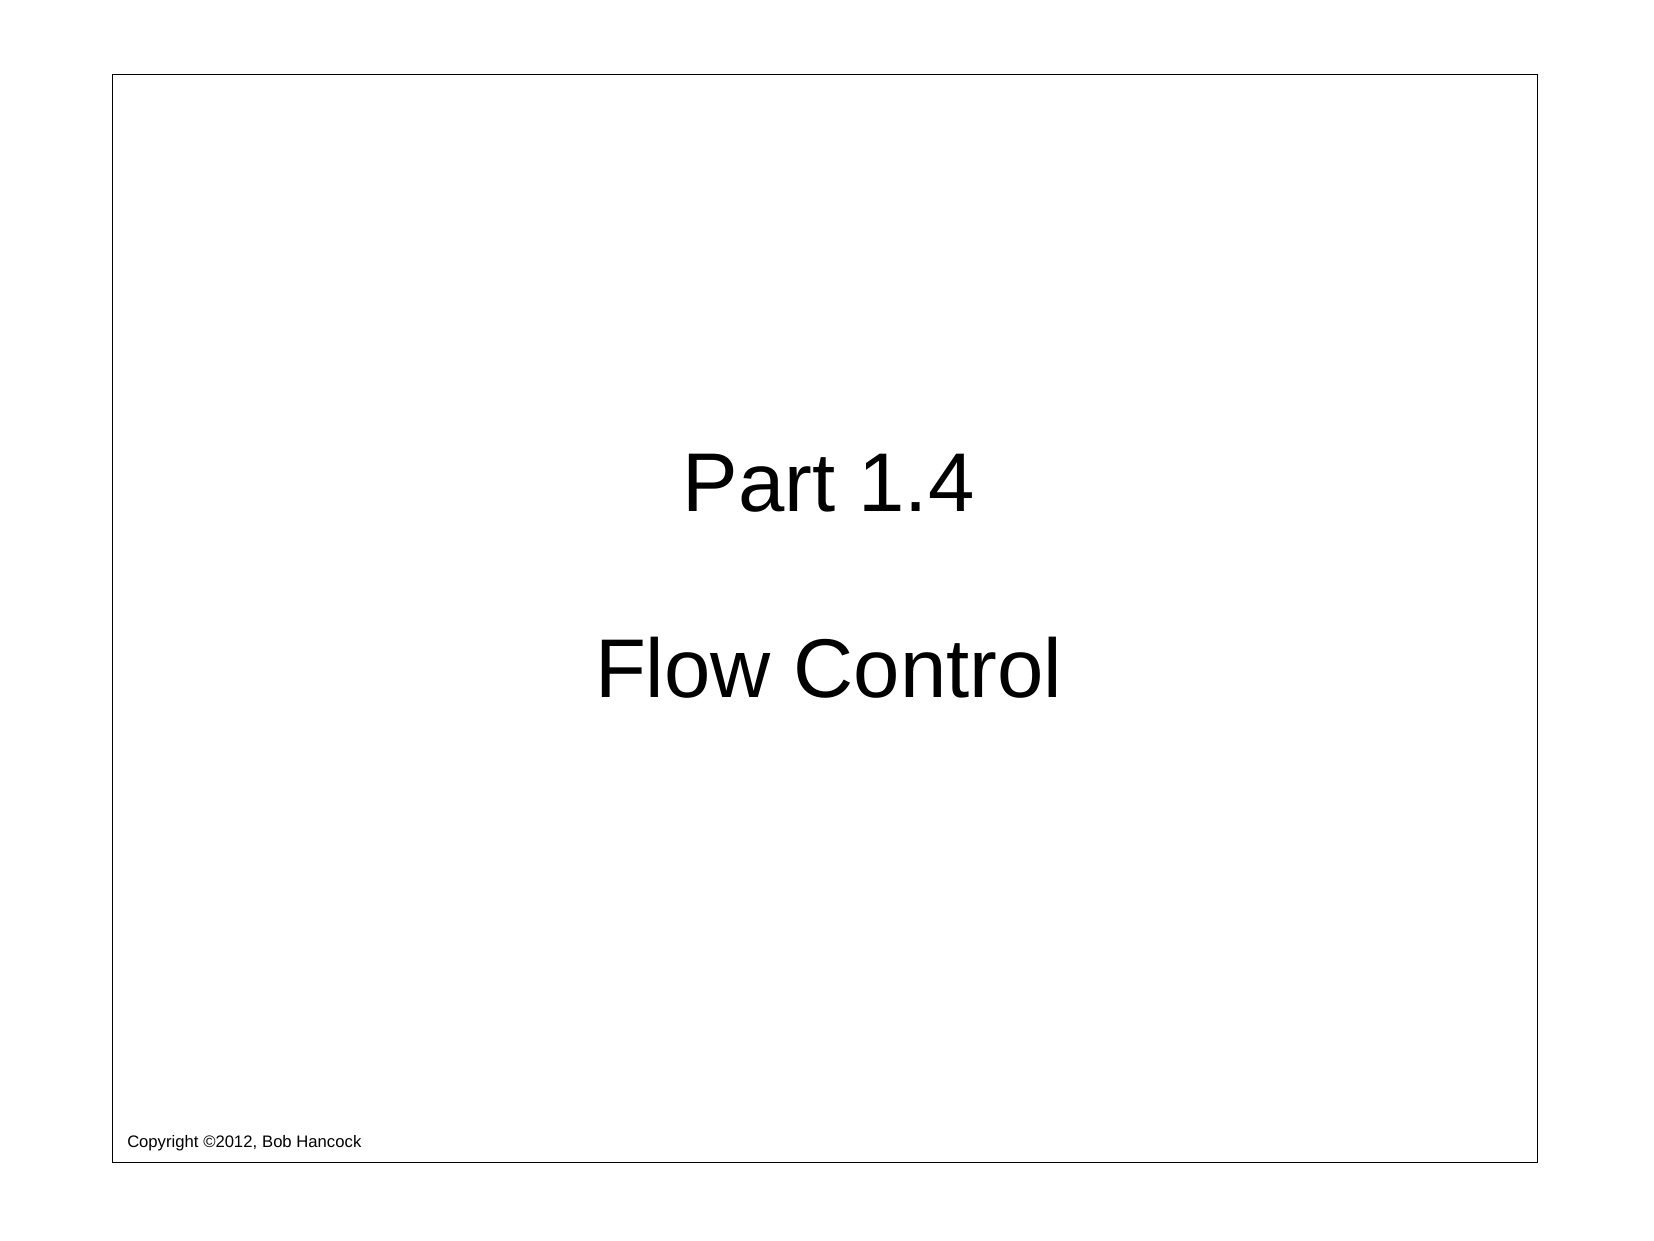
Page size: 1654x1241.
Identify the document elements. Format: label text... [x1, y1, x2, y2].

text_box Copyright ©2012, Bob Hancock [112, 1125, 377, 1159]
subtitle Part 1.4 Flow Control [251, 164, 1407, 1099]
